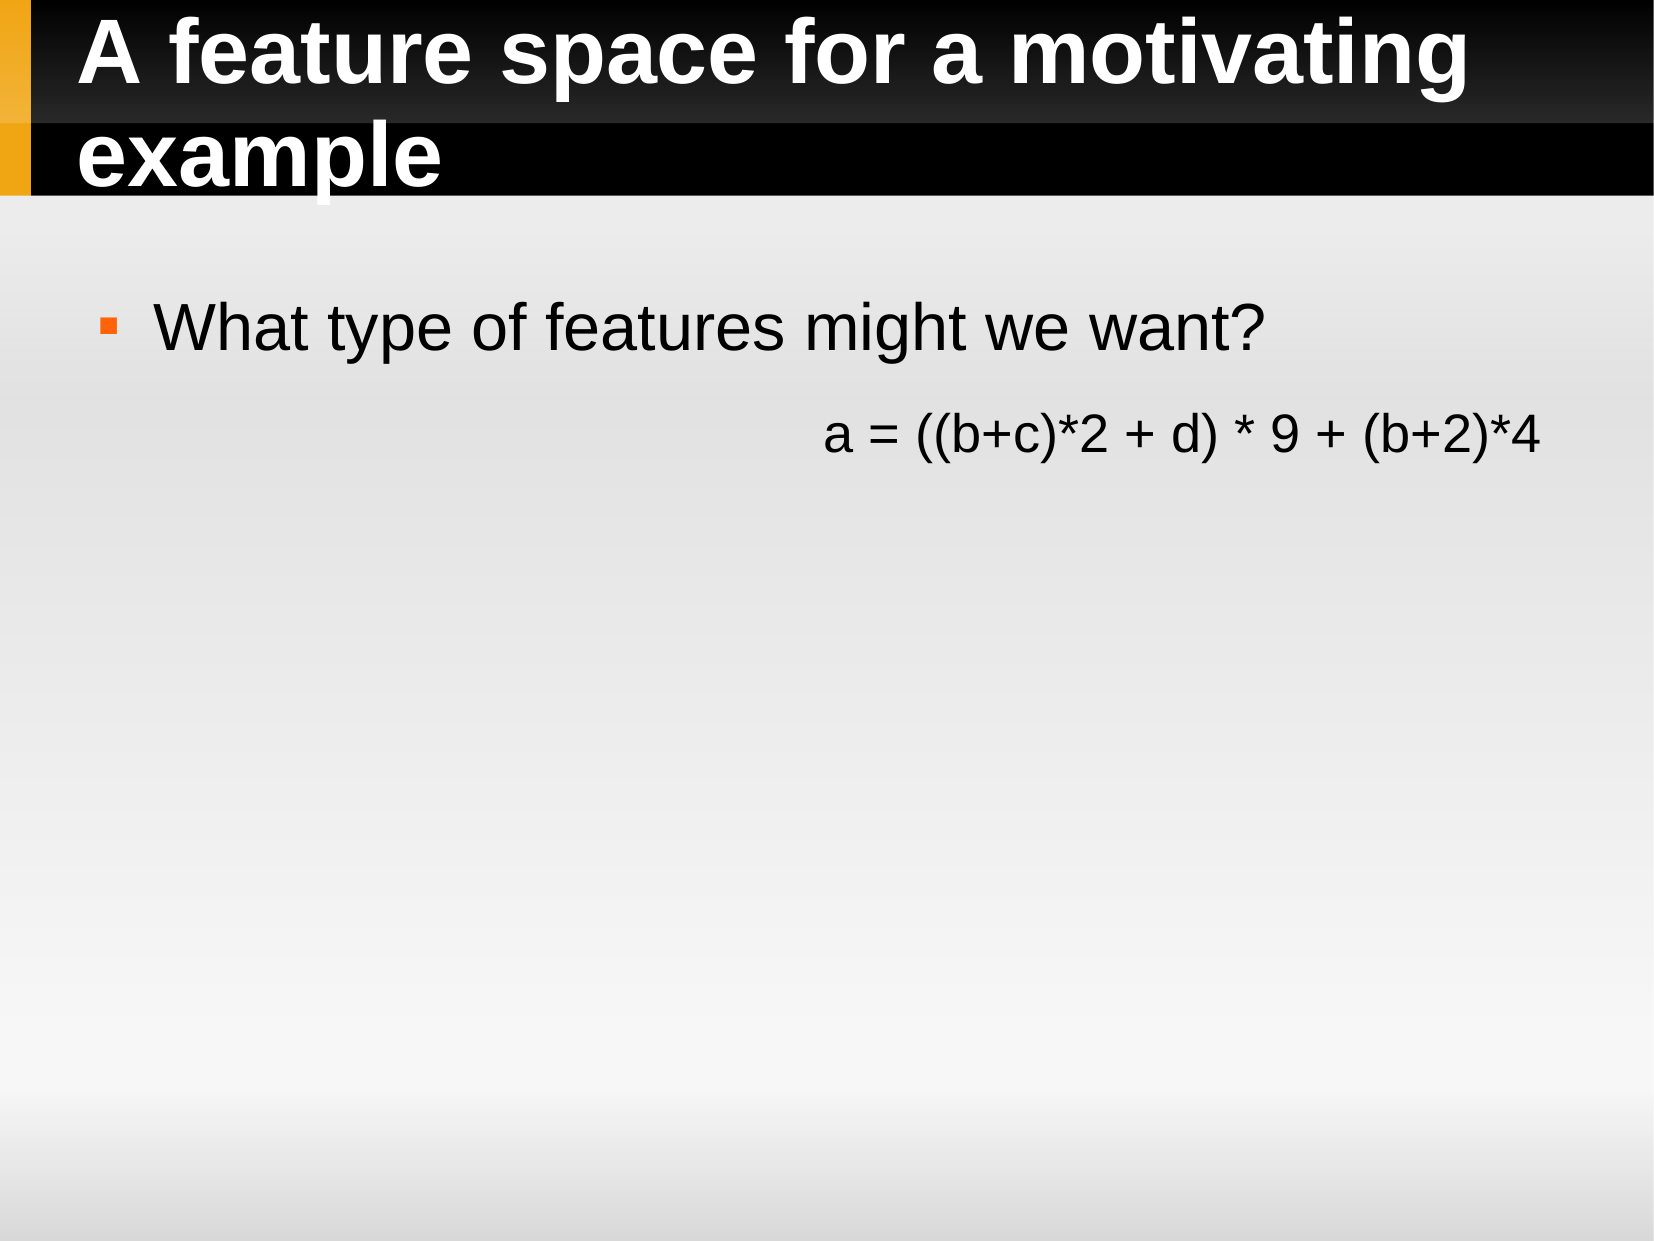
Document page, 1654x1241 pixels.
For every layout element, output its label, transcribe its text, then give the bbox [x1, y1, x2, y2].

title A feature space for a motivating example [76, 0, 1565, 208]
picture [0, 0, 1654, 1241]
text_box a = ((b+c)*2 + d) * 9 + (b+2)*4 [809, 395, 1558, 472]
list What type of features might we want? [82, 290, 1571, 384]
